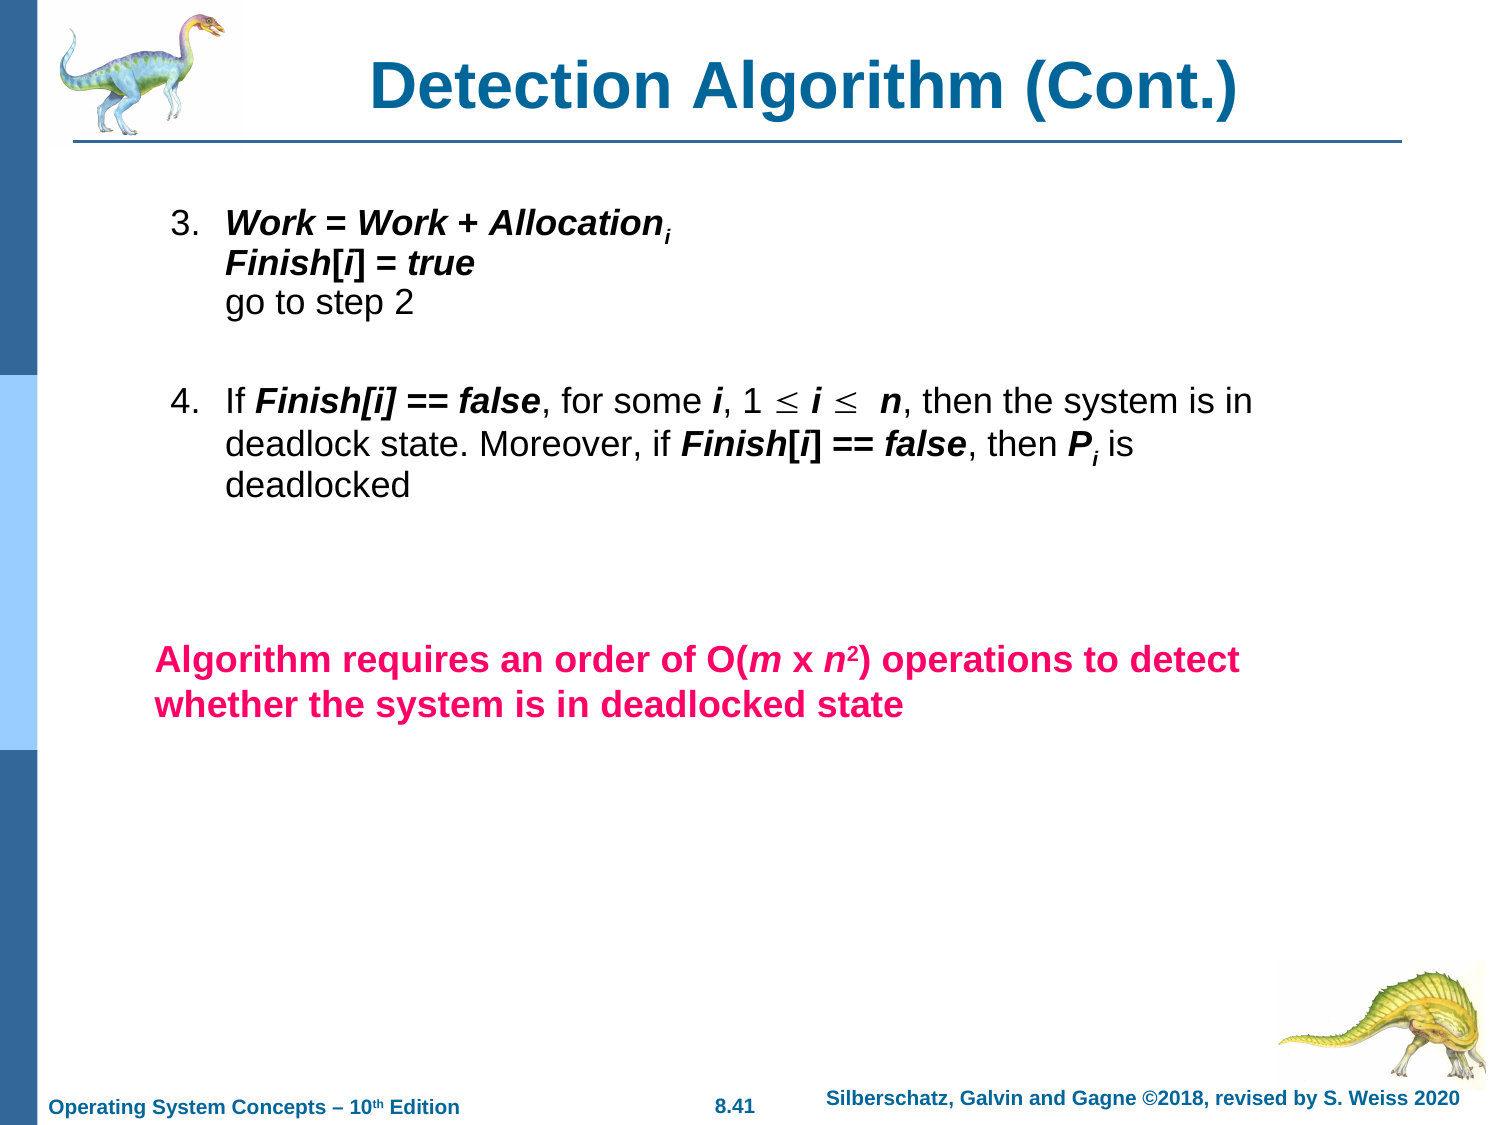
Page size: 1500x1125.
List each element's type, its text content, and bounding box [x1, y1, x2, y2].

picture [1275, 959, 1486, 1095]
picture [46, 0, 243, 149]
text_box Algorithm requires an order of O(m x n2) operations to detect whether the system is in deadlocked state [139, 627, 1403, 802]
title Detection Algorithm (Cont.) [185, 35, 1425, 130]
list 3. Work = Work + Allocationi Finish[i] = true go to step 2 4. If Finish[i] == false, for some i, 1  i  n, then the system is in deadlock state. Moreover, if Finish[i] == false, then Pi is deadlocked [155, 192, 1340, 569]
